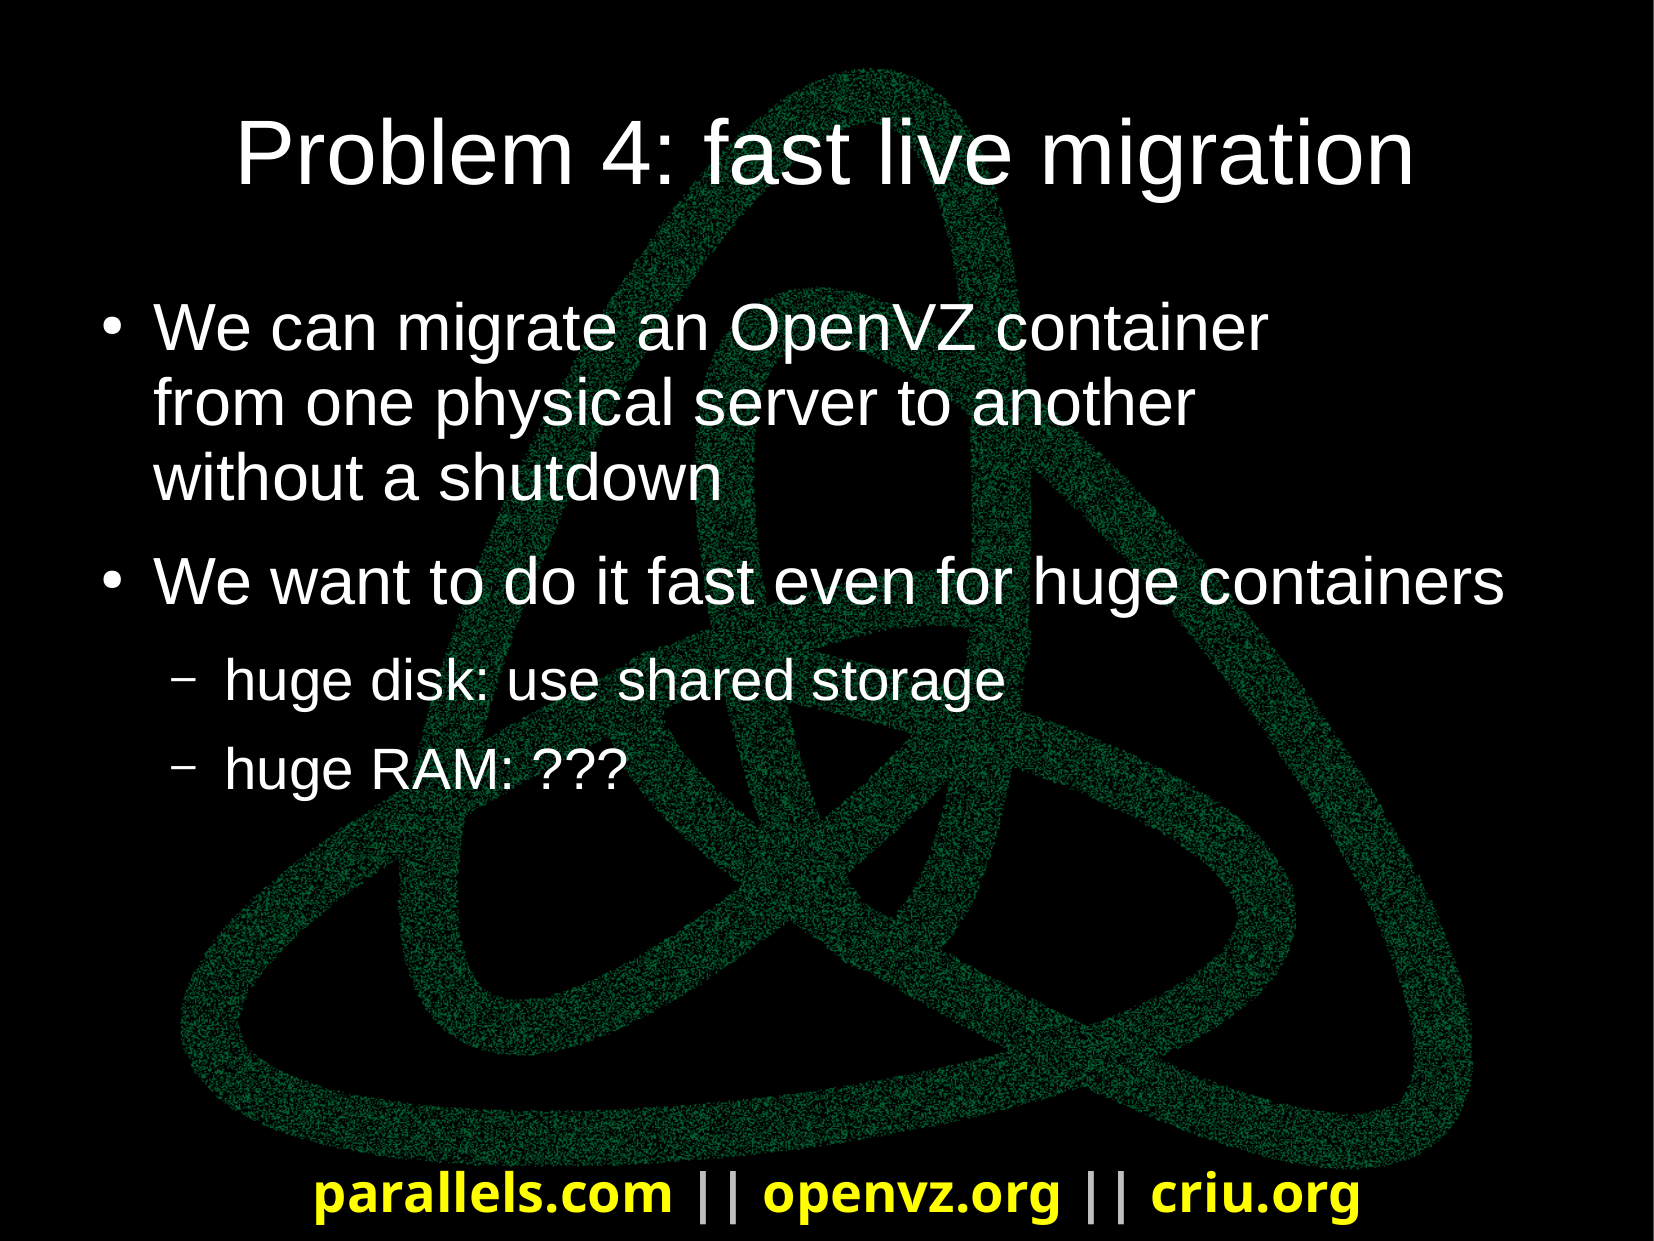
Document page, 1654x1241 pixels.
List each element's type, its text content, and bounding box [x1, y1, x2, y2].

list We can migrate an OpenVZ container from one physical server to another without a shutdown We want to do it fast even for huge containers huge disk: use shared storage huge RAM: ??? [82, 290, 1538, 1010]
title Problem 4: fast live migration [82, 49, 1571, 257]
picture [0, 0, 1654, 1241]
